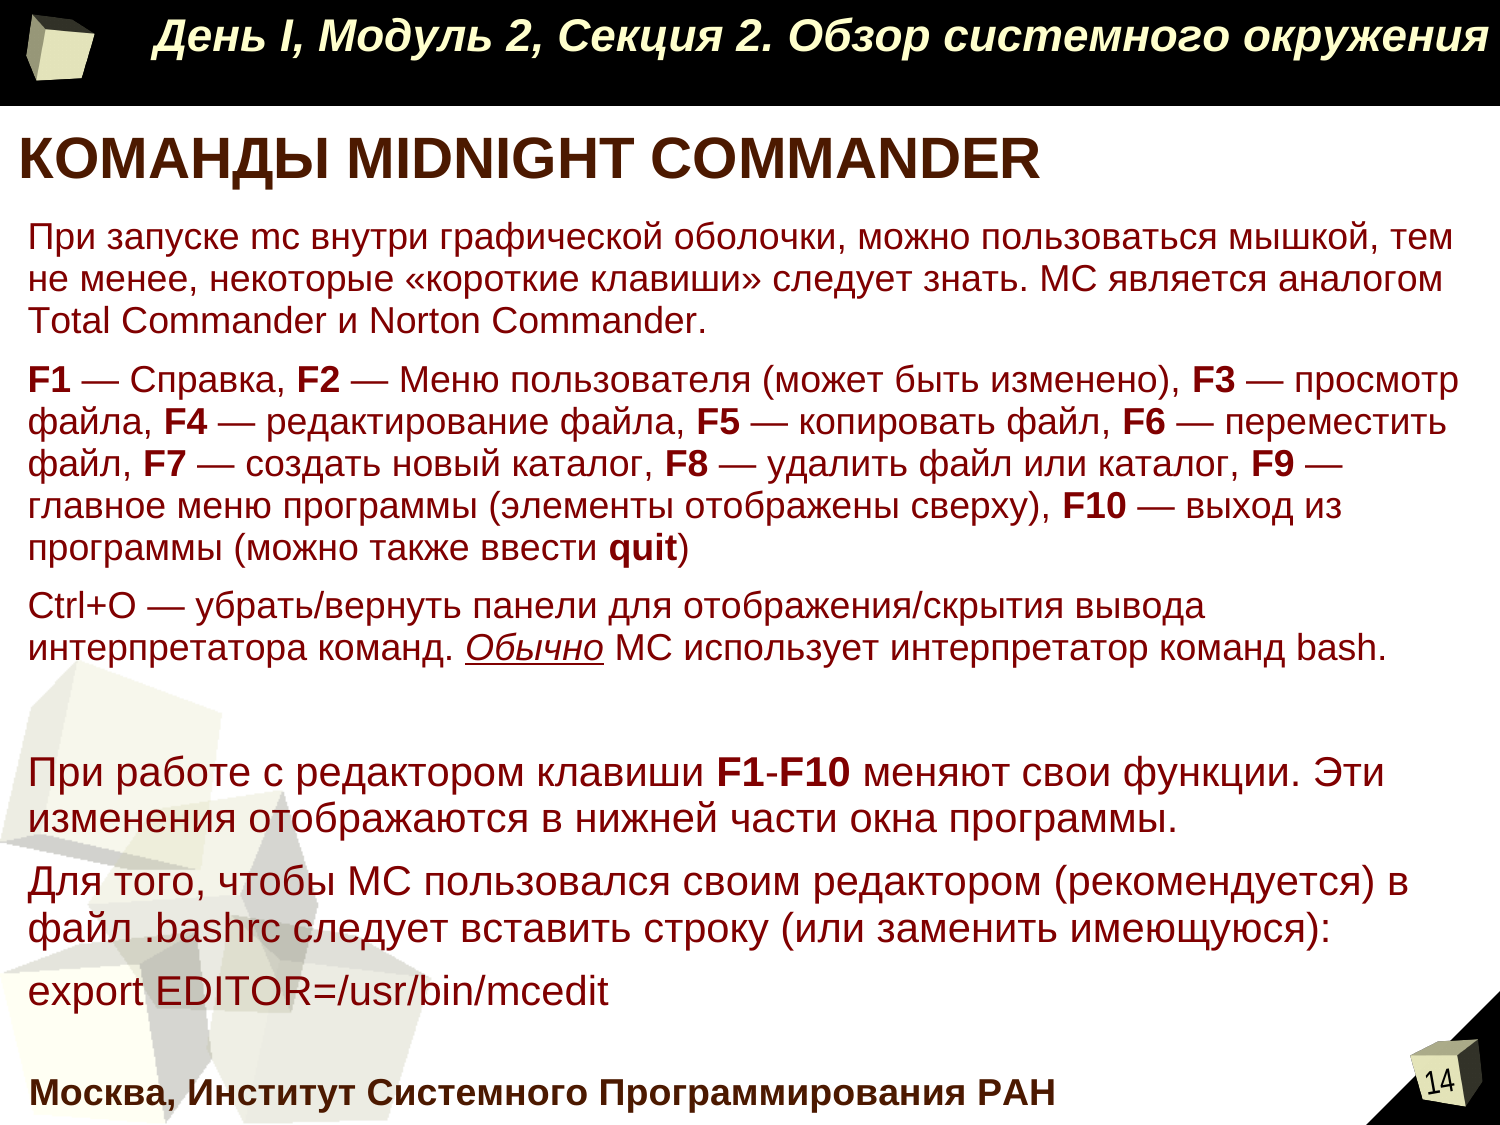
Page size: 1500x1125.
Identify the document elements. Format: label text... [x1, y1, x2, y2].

text_box КОМАНДЫ MIDNIGHT COMMANDER [4, 112, 1500, 198]
text_box При запуске mc внутри графической оболочки, можно пользоваться мышкой, тем не менее, некоторые «короткие клавиши» следует знать. MC является аналогом Total Commander и Norton Commander. F1 — Справка, F2 — Меню пользователя (может быть изменено), F3 — просмотр файла, F4 — редактирование файла, F5 — копировать файл, F6 — переместить файл, F7 — создать новый каталог, F8 — удалить файл или каталог, F9 — главное меню программы (элементы отображены сверху), F10 — выход из программы (можно также ввести quit) Ctrl+O — убрать/вернуть панели для отображения/скрытия вывода интерпретатора команд. Обычно MC использует интерпретатор команд bash. При работе с редактором клавиши F1-F10 меняют свои функции. Эти изменения отображаются в нижней части окна программы. Для того, чтобы MC пользовался своим редактором (рекомендуется) в файл .bashrc следует вставить строку (или заменить имеющуюся): export EDITOR=/usr/bin/mcedit [27, 215, 1477, 1015]
picture [0, 659, 433, 1125]
picture [423, 1088, 433, 1102]
